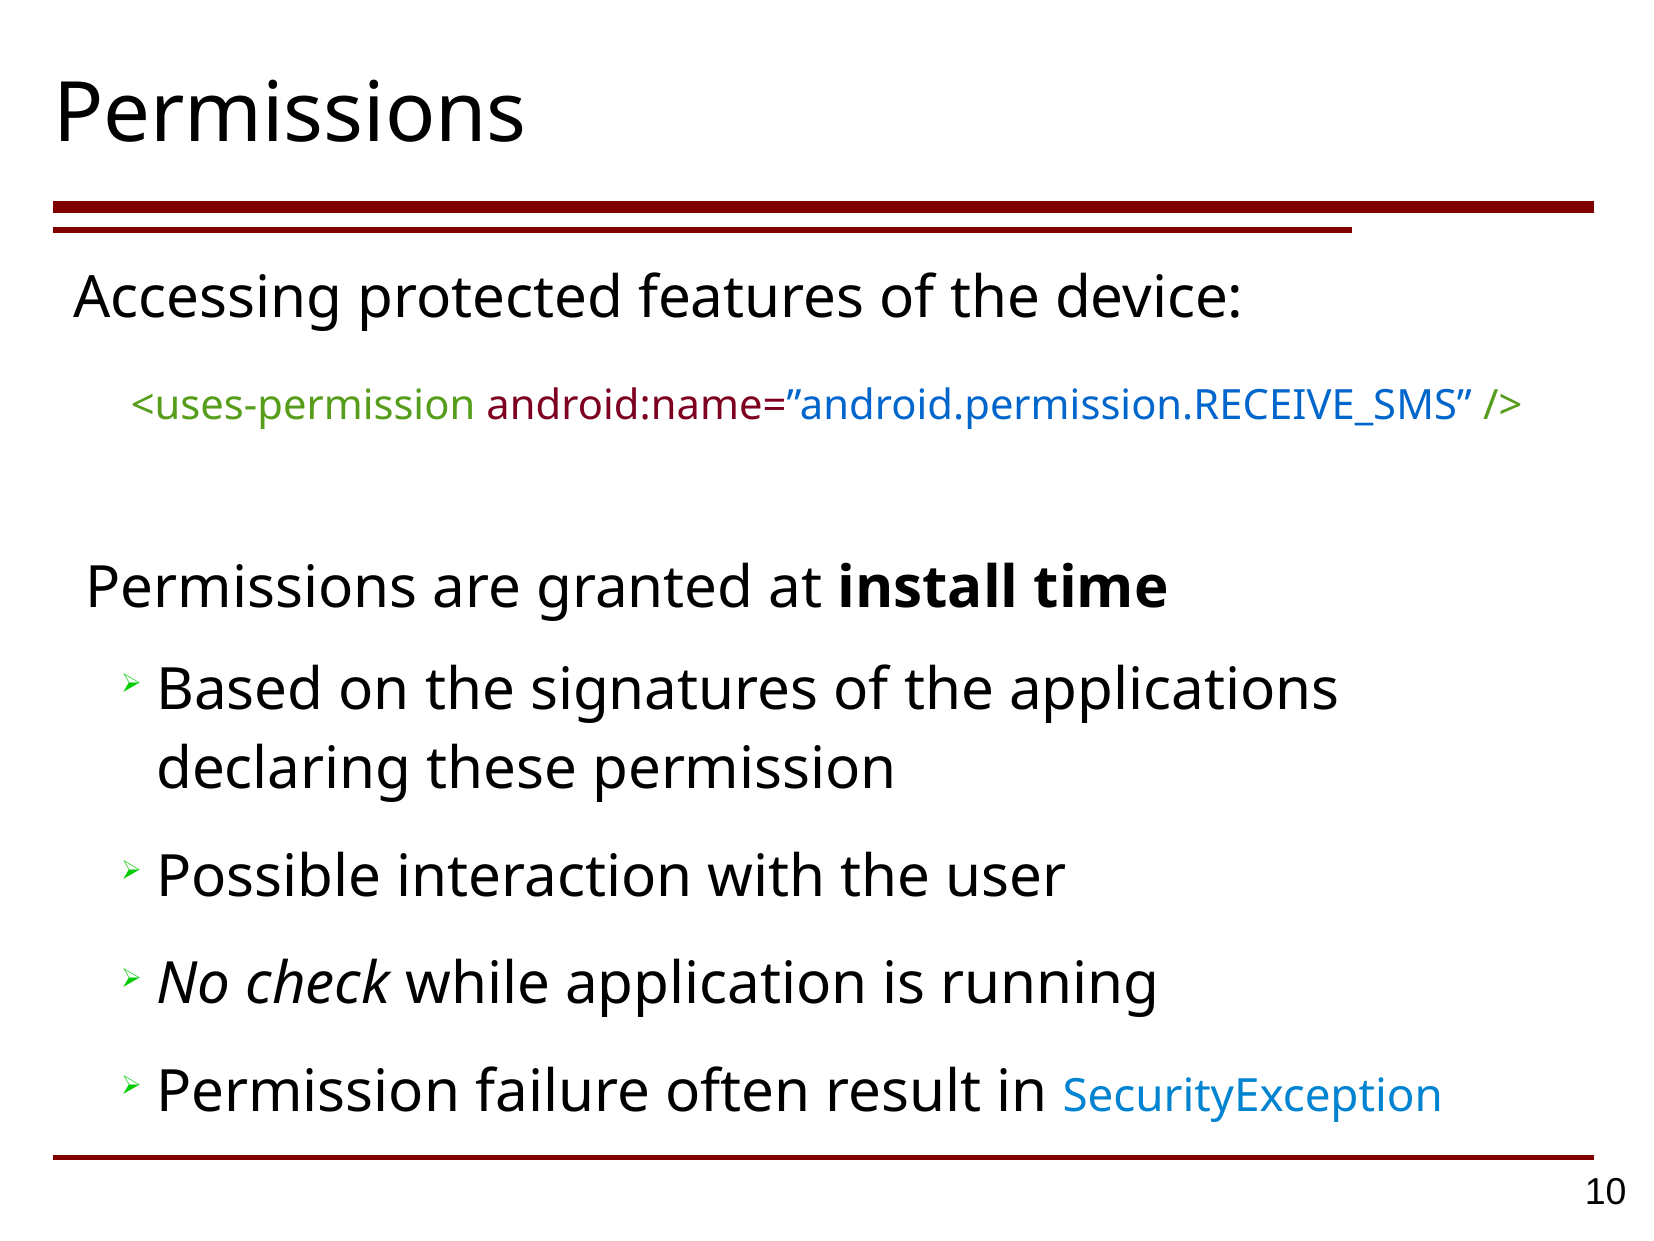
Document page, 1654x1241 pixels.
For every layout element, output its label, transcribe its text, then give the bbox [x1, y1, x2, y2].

subtitle Permissions [53, 48, 1542, 172]
text_box <número> [35, 1163, 1654, 1221]
text_box Accessing protected features of the device: <uses-permission android:name=”android.permission.RECEIVE_SMS” /> [59, 248, 1595, 485]
text_box Permissions are granted at install time Based on the signatures of the applications declaring these permission Possible interaction with the user No check while application is running Permission failure often result in SecurityException [70, 537, 1548, 1127]
